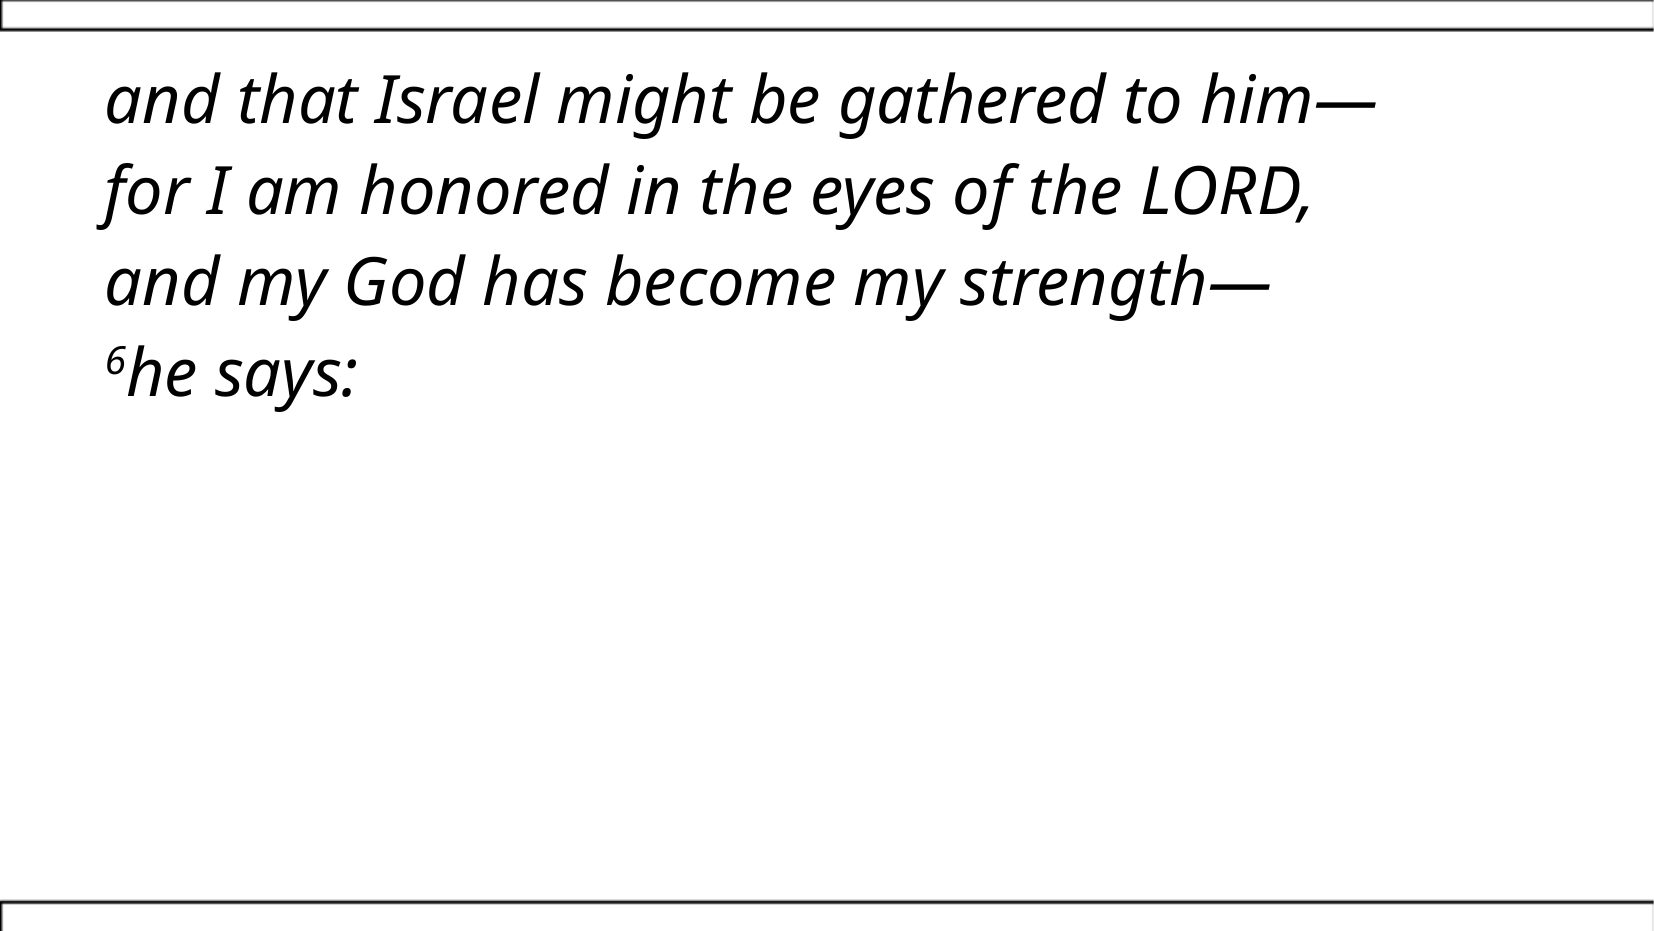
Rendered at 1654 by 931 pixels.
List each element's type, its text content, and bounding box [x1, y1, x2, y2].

text_box and that Israel might be gathered to him— for I am honored in the eyes of the LORD, and my God has become my strength— 6he says: [90, 45, 1561, 415]
picture [0, 0, 1654, 931]
